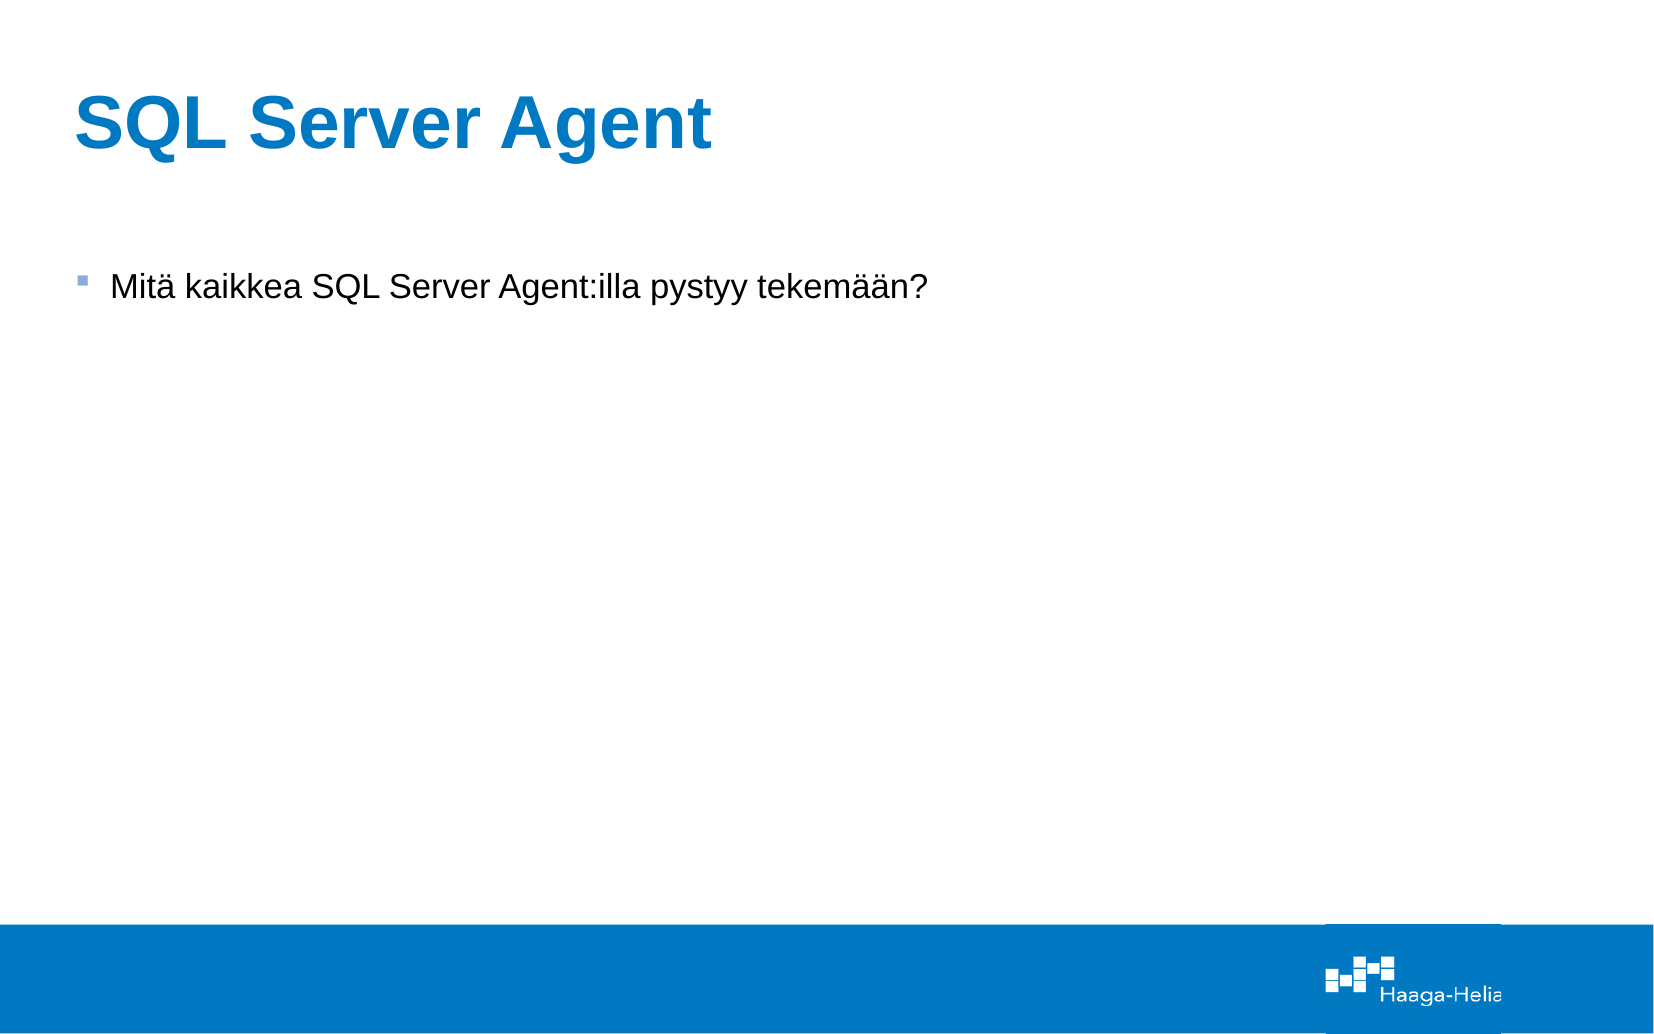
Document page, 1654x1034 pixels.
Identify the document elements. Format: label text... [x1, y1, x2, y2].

title SQL Server Agent [74, 82, 1584, 259]
picture [1325, 924, 1502, 1034]
list Mitä kaikkea SQL Server Agent:illa pystyy tekemään? [74, 259, 1584, 922]
